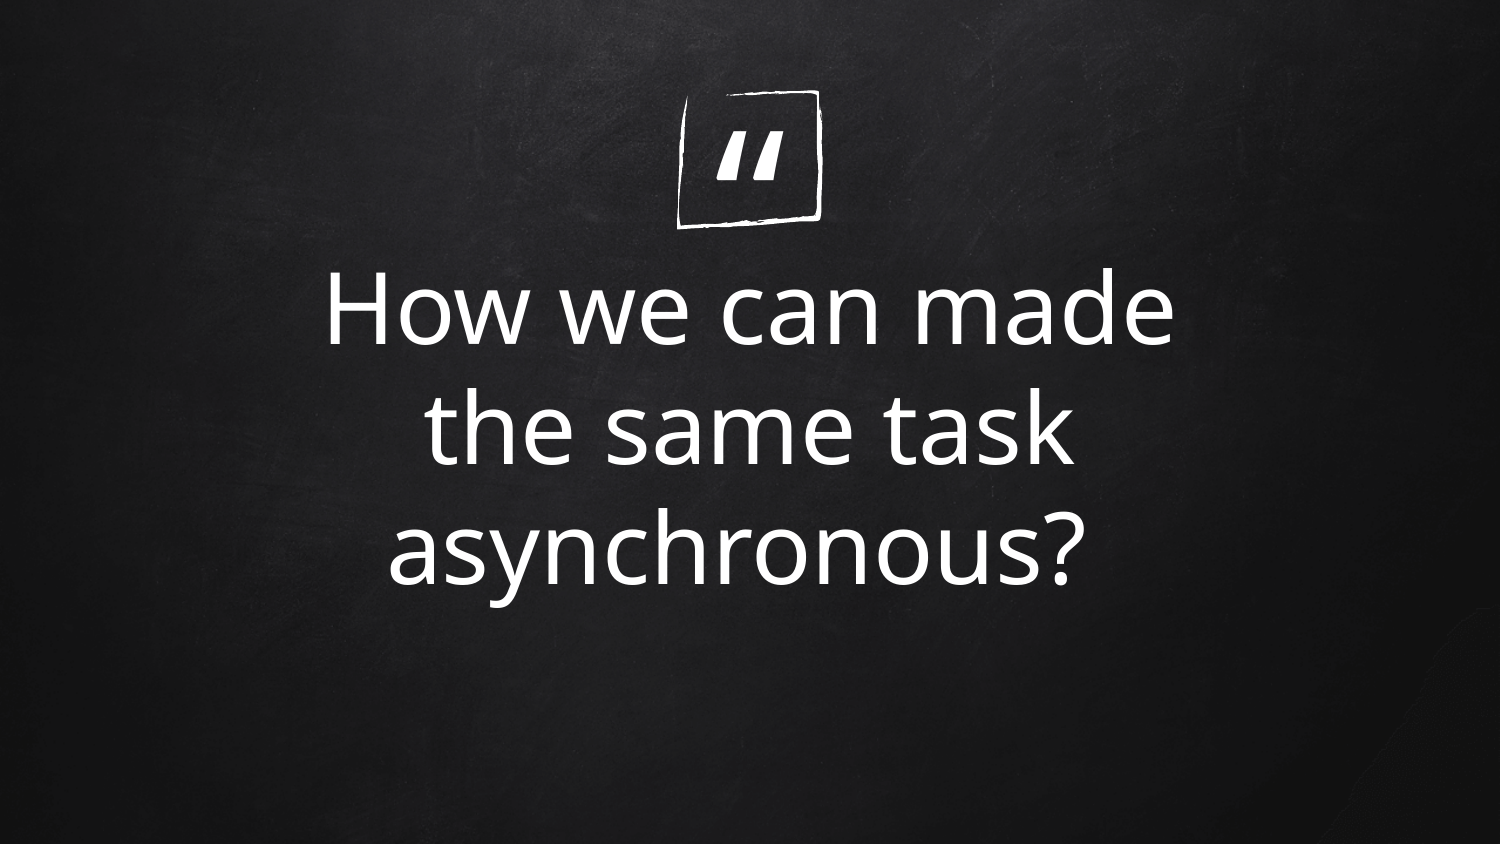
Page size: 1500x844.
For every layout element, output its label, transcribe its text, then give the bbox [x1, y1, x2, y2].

text_box How we can made the same task asynchronous? [278, 229, 1221, 364]
picture [0, 0, 1500, 844]
